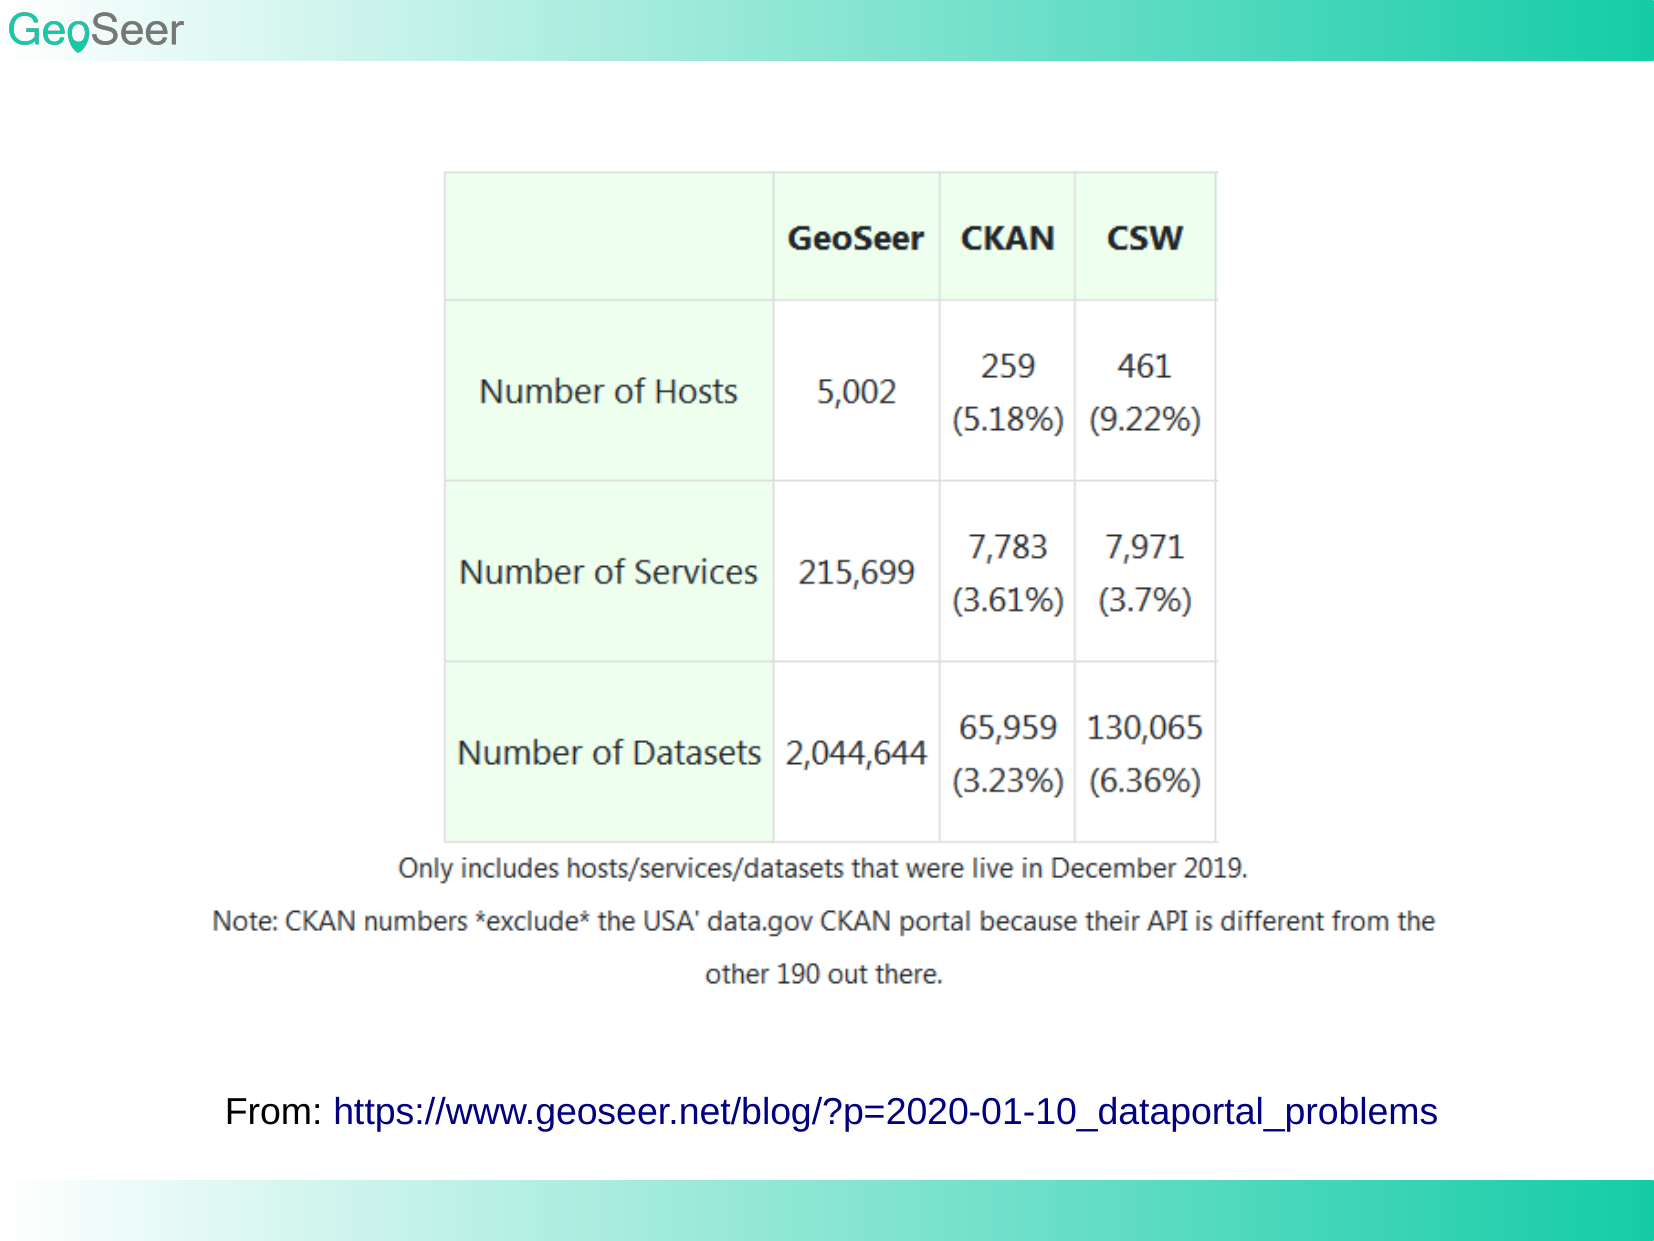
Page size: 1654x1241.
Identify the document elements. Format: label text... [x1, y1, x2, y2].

picture [7, 10, 186, 55]
text_box From: https://www.geoseer.net/blog/?p=2020-01-10_dataportal_problems [210, 1083, 1471, 1141]
picture [196, 148, 1456, 1036]
